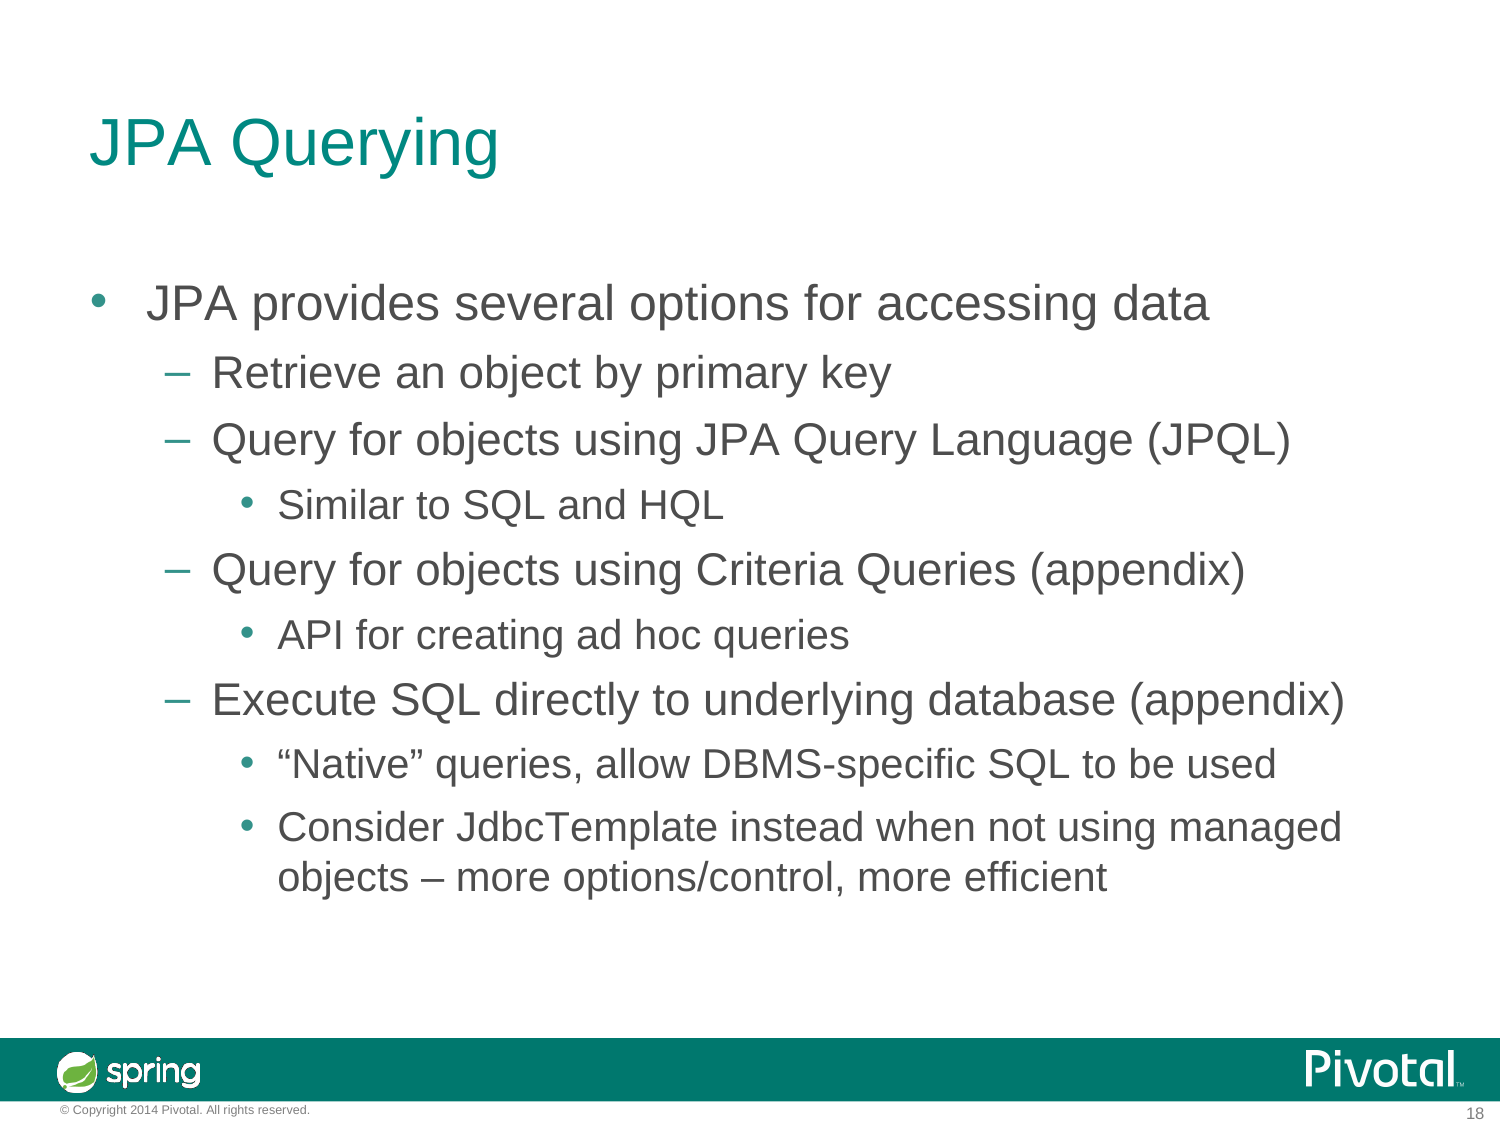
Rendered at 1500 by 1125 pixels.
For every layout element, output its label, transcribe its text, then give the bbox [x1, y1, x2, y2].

picture [32, 1041, 210, 1103]
list JPA provides several options for accessing data Retrieve an object by primary key Query for objects using JPA Query Language (JPQL) Similar to SQL and HQL Query for objects using Criteria Queries (appendix) API for creating ad hoc queries Execute SQL directly to underlying database (appendix) “Native” queries, allow DBMS-specific SQL to be used Consider JdbcTemplate instead when not using managed objects – more options/control, more efficient [75, 262, 1426, 1005]
picture [1306, 1050, 1464, 1087]
title JPA Querying [75, 45, 1426, 233]
